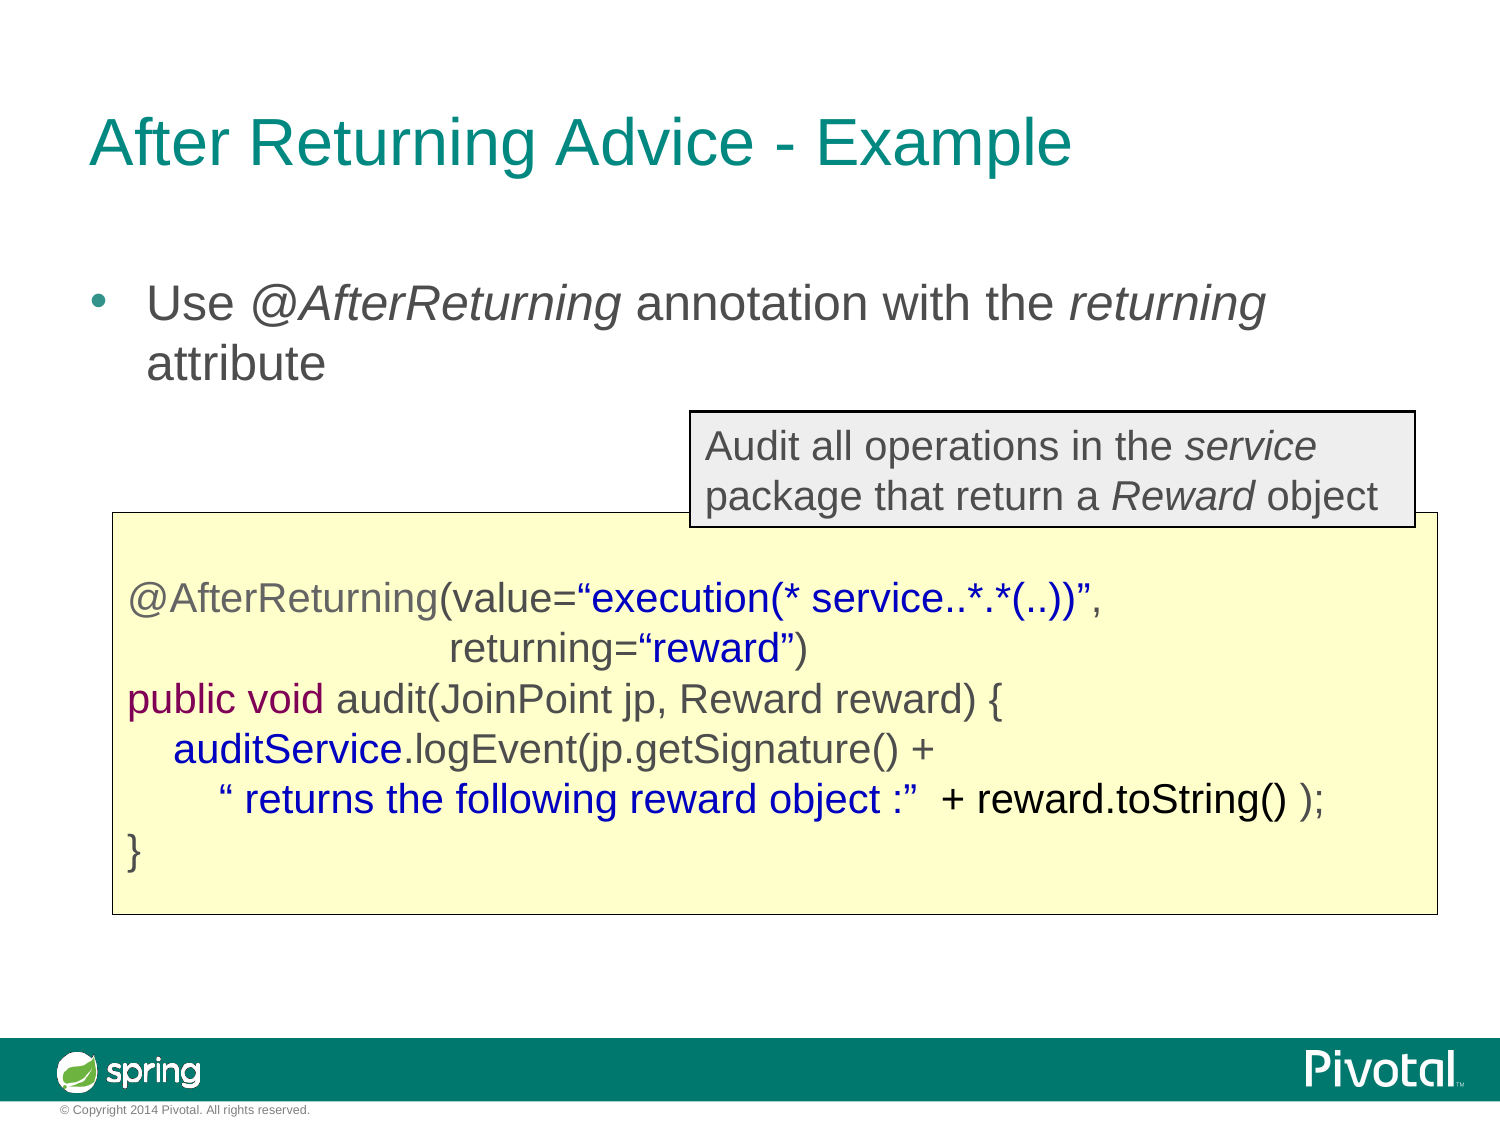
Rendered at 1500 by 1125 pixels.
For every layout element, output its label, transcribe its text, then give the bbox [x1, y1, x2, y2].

text_box @AfterReturning(value=“execution(* service..*.*(..))”, returning=“reward”) public void audit(JoinPoint jp, Reward reward) { auditService.logEvent(jp.getSignature() + “ returns the following reward object :” + reward.toString() ); } [1426, 512, 1438, 915]
picture [32, 1041, 210, 1103]
list Use @AfterReturning annotation with the returning attribute [75, 262, 1426, 931]
picture [1306, 1050, 1464, 1087]
title After Returning Advice - Example [75, 45, 1426, 233]
